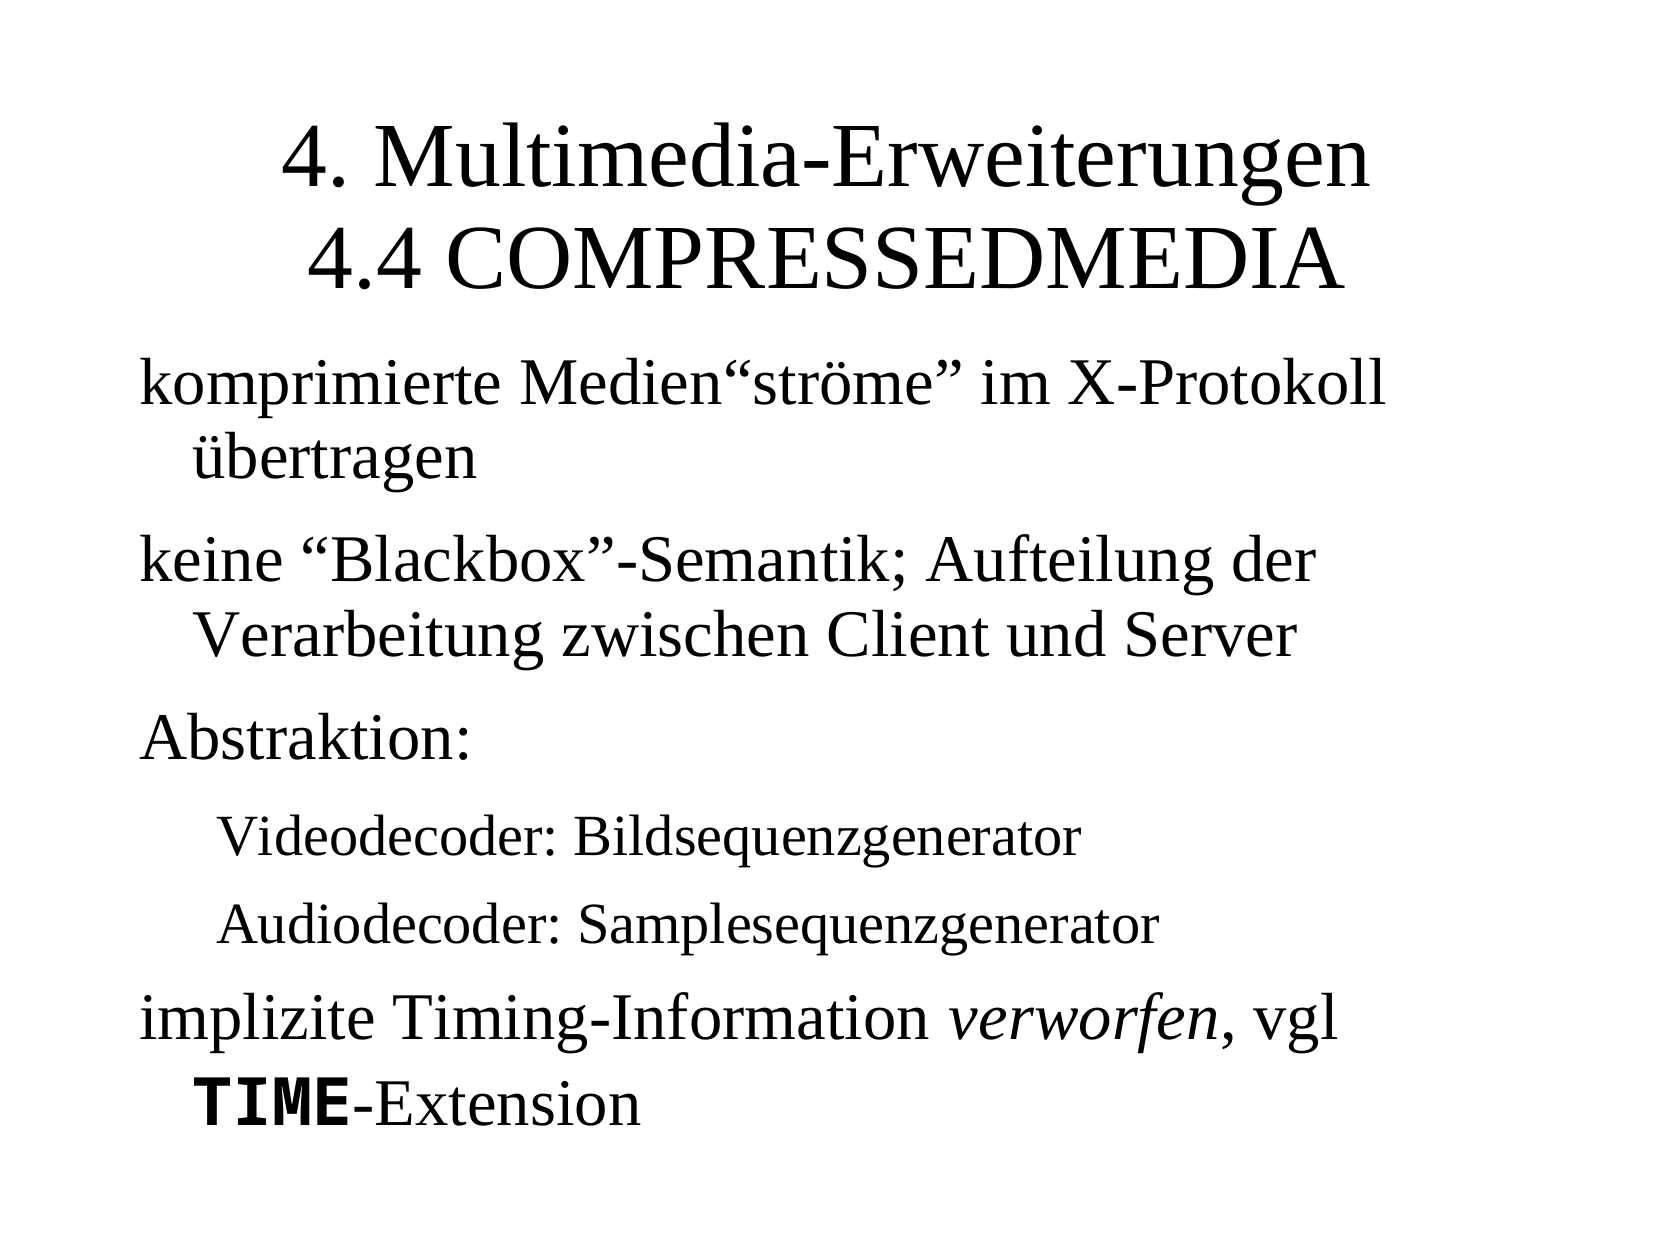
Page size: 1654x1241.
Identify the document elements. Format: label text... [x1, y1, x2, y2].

list komprimierte Medien“ströme” im X-Protokoll übertragen keine “Blackbox”-Semantik; Aufteilung der Verarbeitung zwischen Client und Server Abstraktion: Videodecoder: Bildsequenzgenerator Audiodecoder: Samplesequenzgenerator implizite Timing-Information verworfen, vgl TIME-Extension [121, 344, 1534, 1137]
title 4. Multimedia-Erweiterungen 4.4 COMPRESSEDMEDIA [121, 102, 1534, 311]
